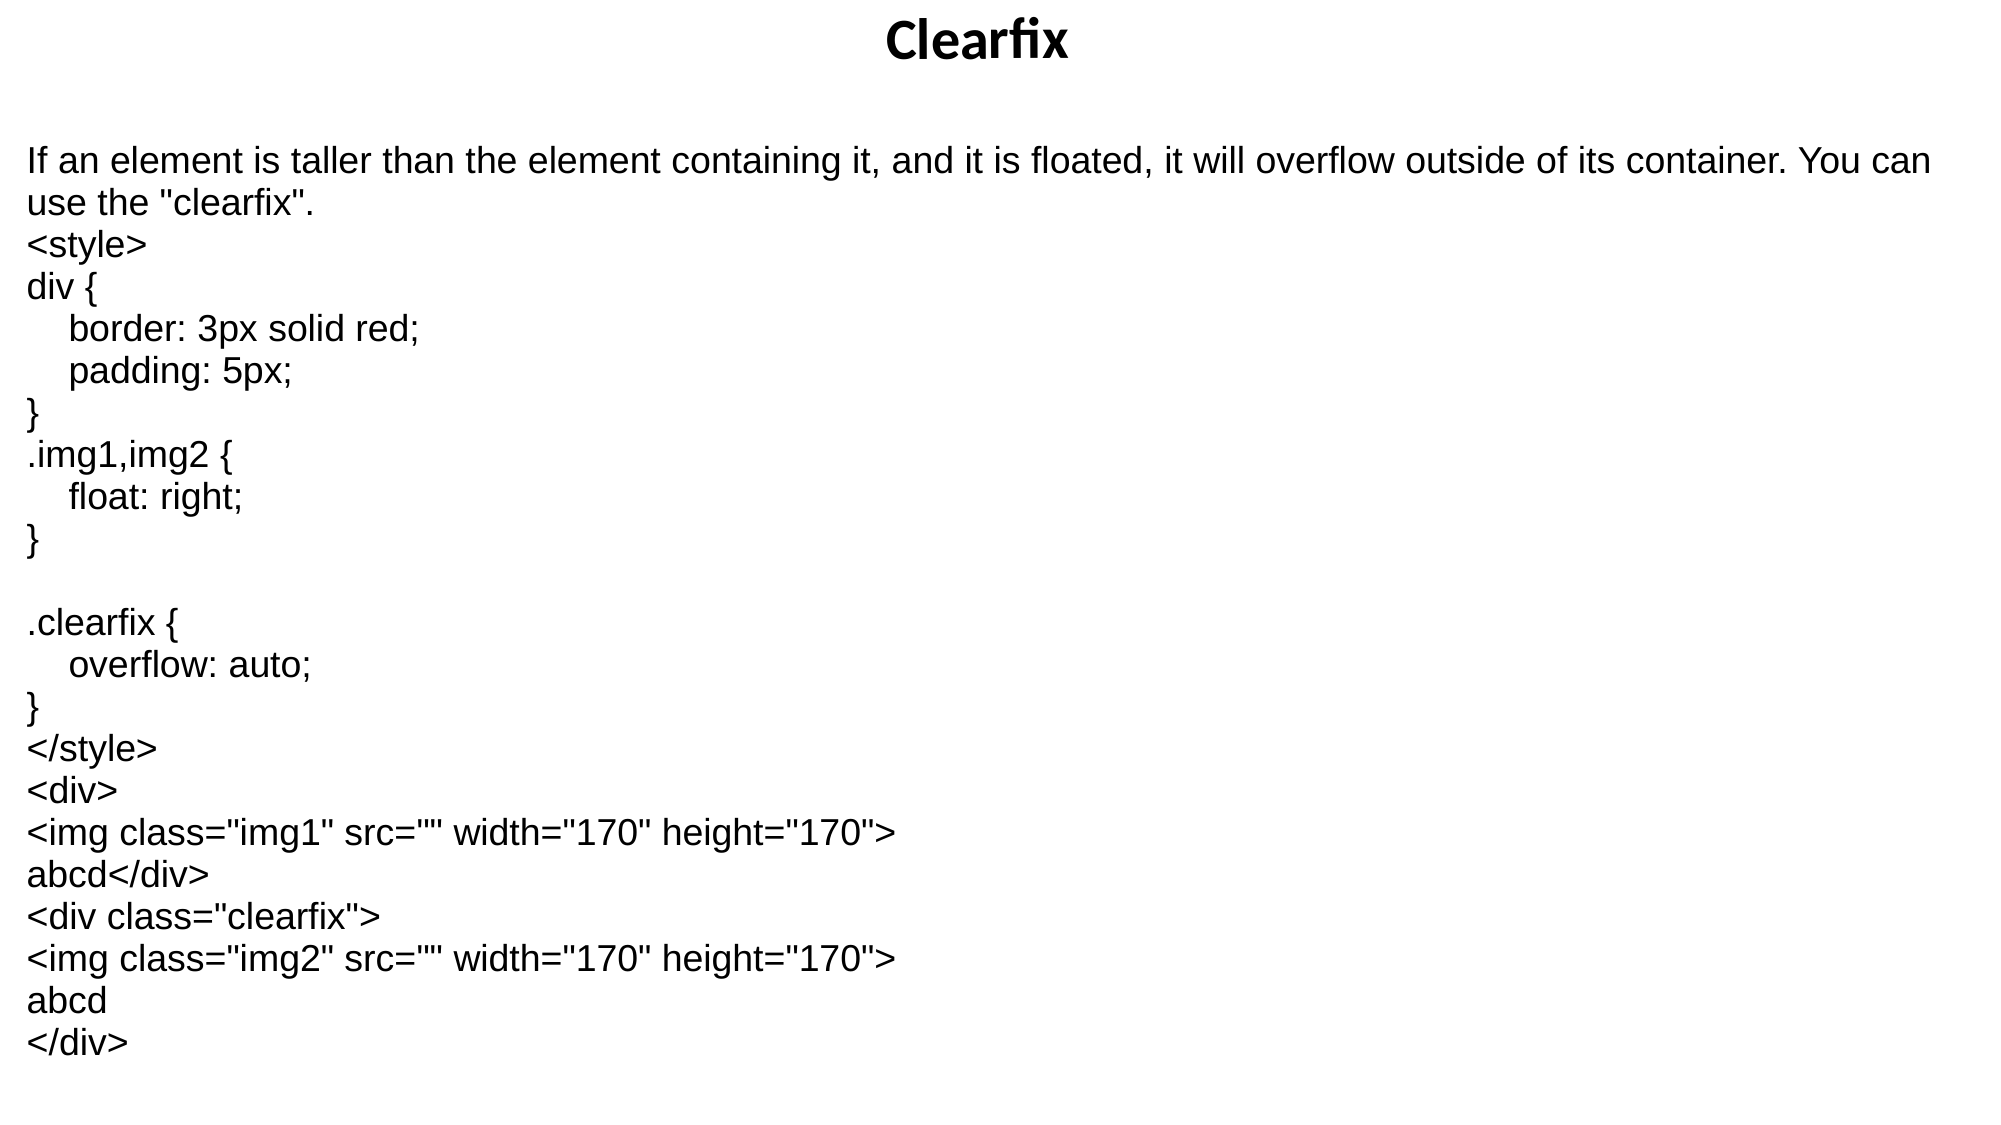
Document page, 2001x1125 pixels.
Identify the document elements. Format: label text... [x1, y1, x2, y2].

title Clearfix [885, 0, 2000, 83]
text_box If an element is taller than the element containing it, and it is floated, it will overflow outside of its container. You can use the "clearfix". <style> div { border: 3px solid red; padding: 5px; } .img1,img2 { float: right; } .clearfix { overflow: auto; } </style> <div> <img class="img1" src="" width="170" height="170"> abcd</div> <div class="clearfix"> <img class="img2" src="" width="170" height="170"> abcd </div> [11, 132, 1973, 1072]
